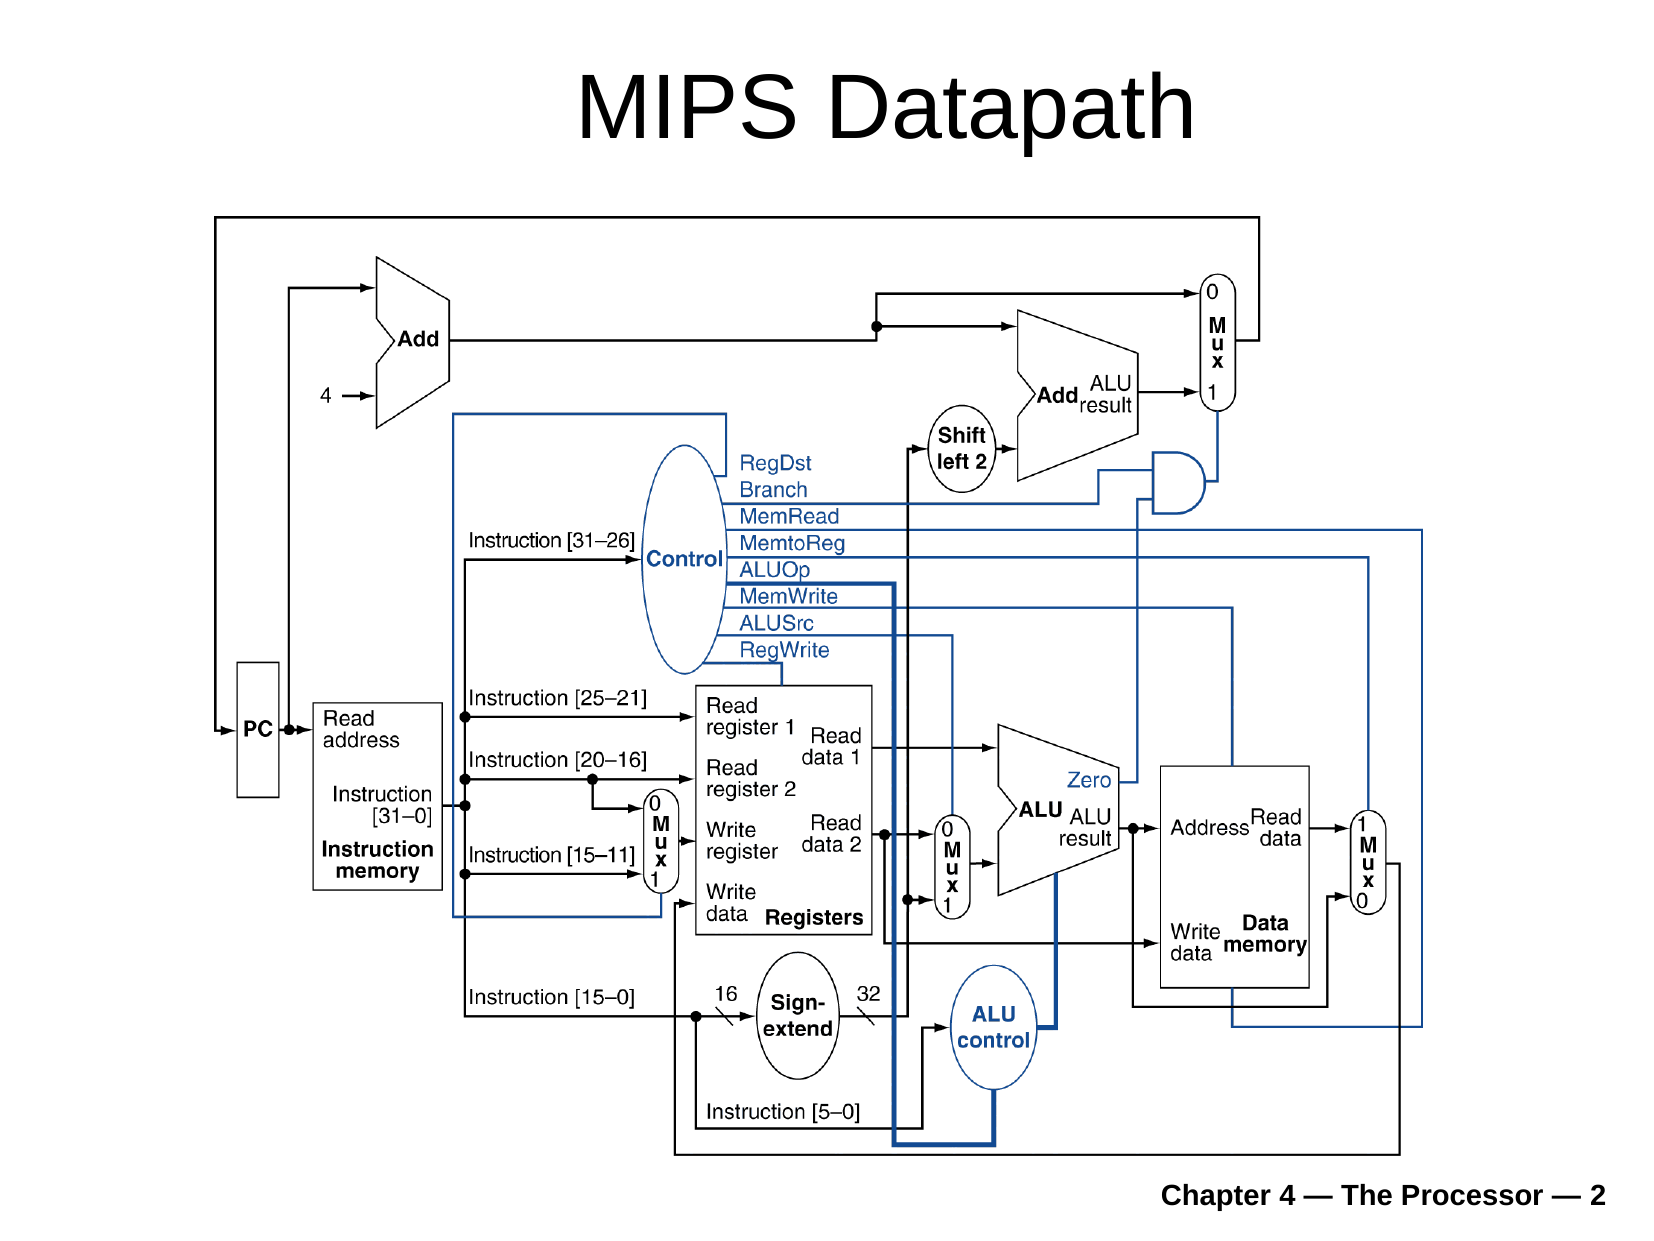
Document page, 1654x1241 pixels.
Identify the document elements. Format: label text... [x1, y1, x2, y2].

text_box Chapter 4 — The Processor — <number> [305, 1153, 1622, 1219]
title MIPS Datapath [123, 26, 1618, 165]
picture [214, 216, 1423, 1156]
